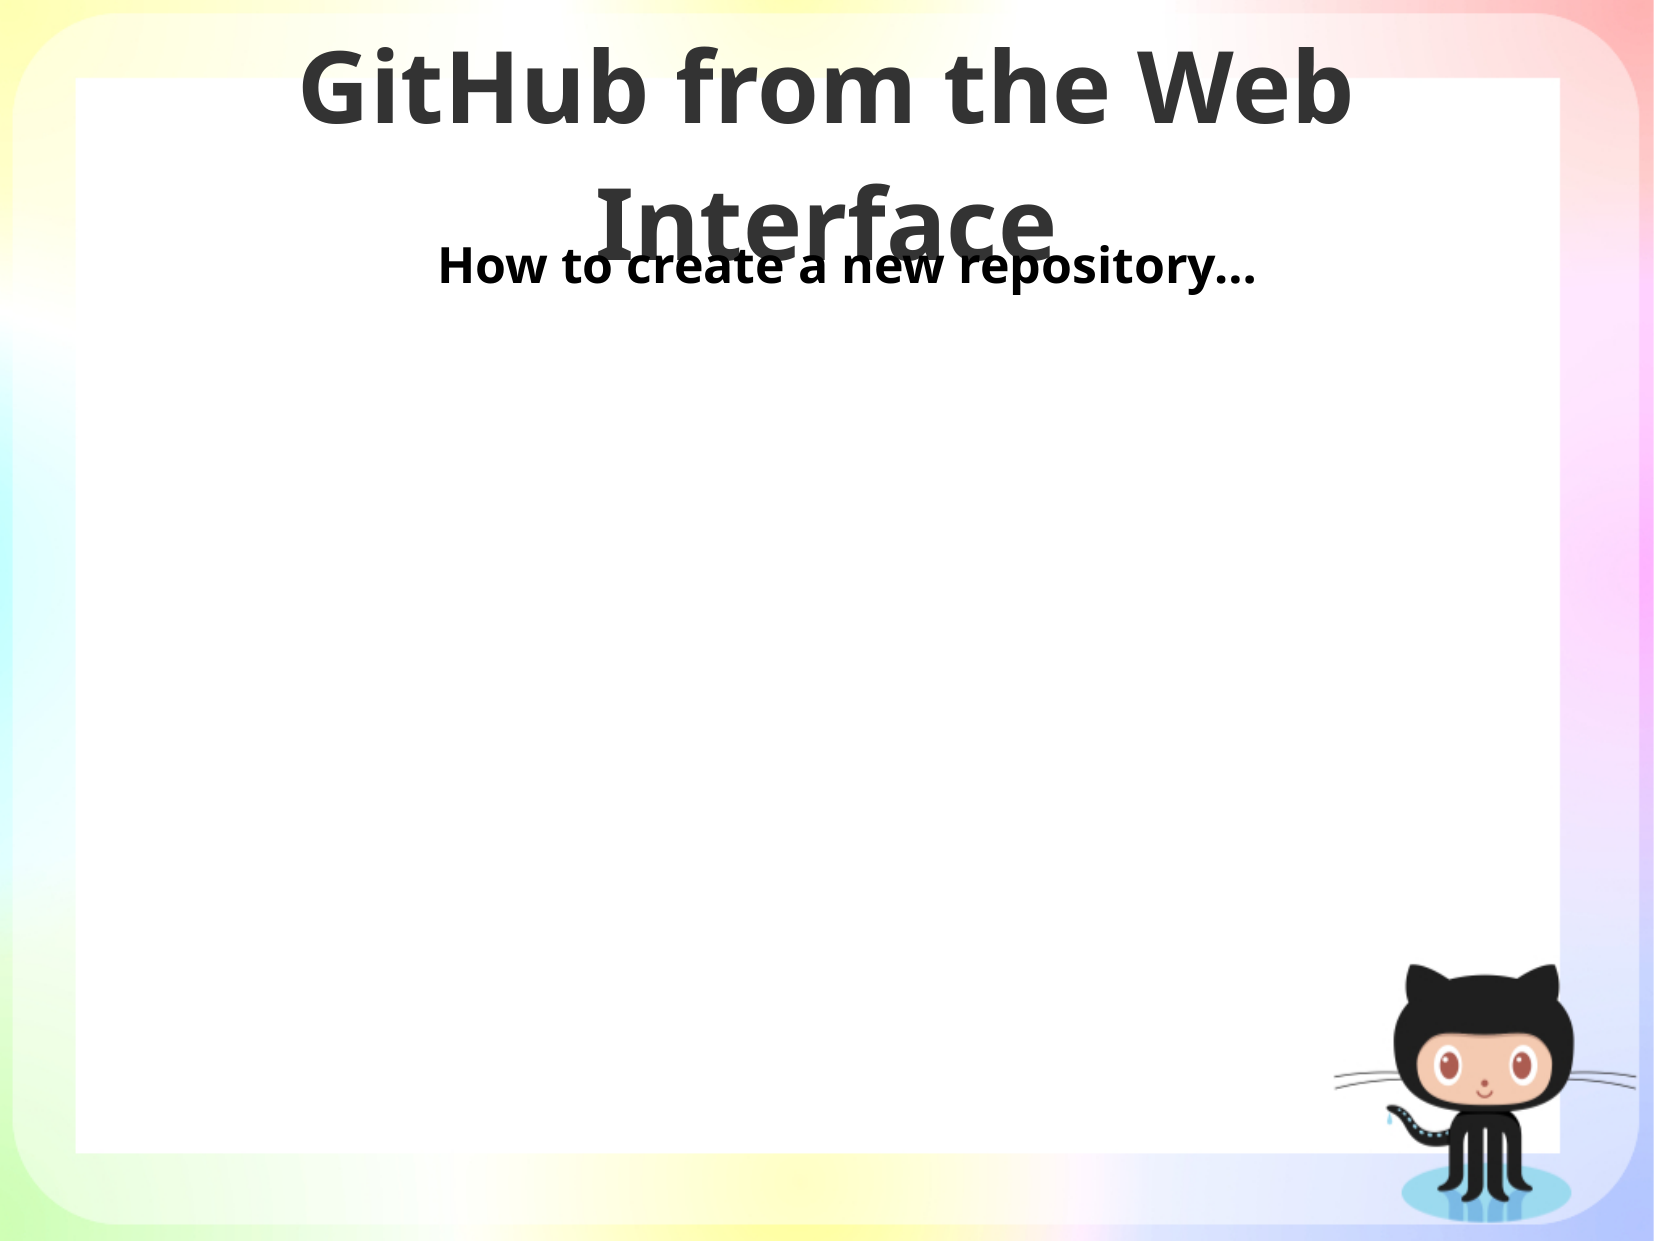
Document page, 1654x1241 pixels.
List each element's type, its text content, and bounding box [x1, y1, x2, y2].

picture [0, 0, 1654, 1241]
text_box How to create a new repository… [160, 230, 1535, 289]
title GitHub from the Web Interface [82, 49, 1571, 257]
